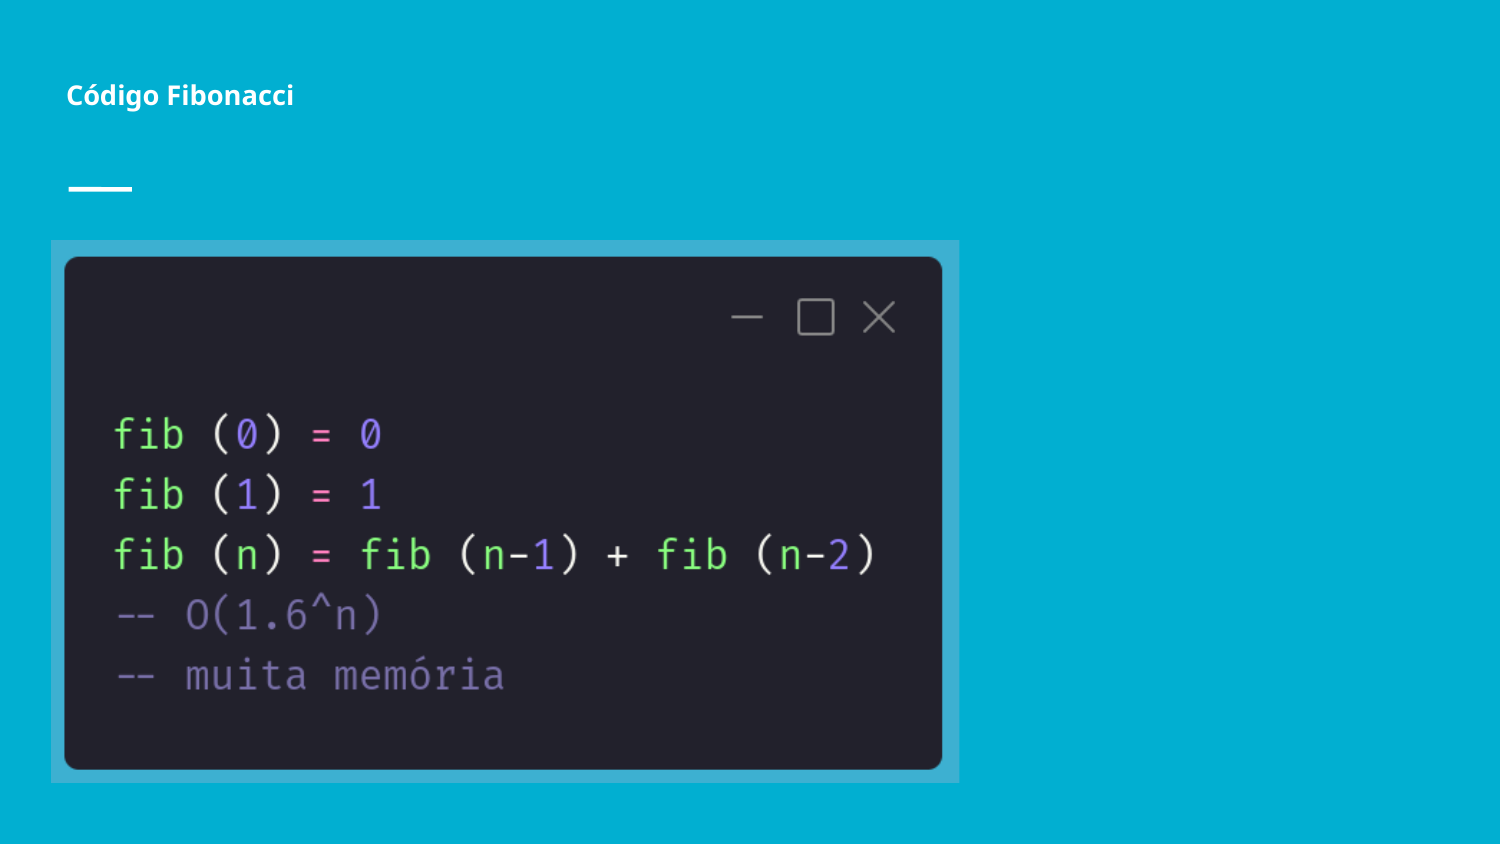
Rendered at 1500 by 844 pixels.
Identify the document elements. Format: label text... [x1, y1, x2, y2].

picture [51, 240, 960, 783]
title Código Fibonacci [51, 61, 1449, 167]
